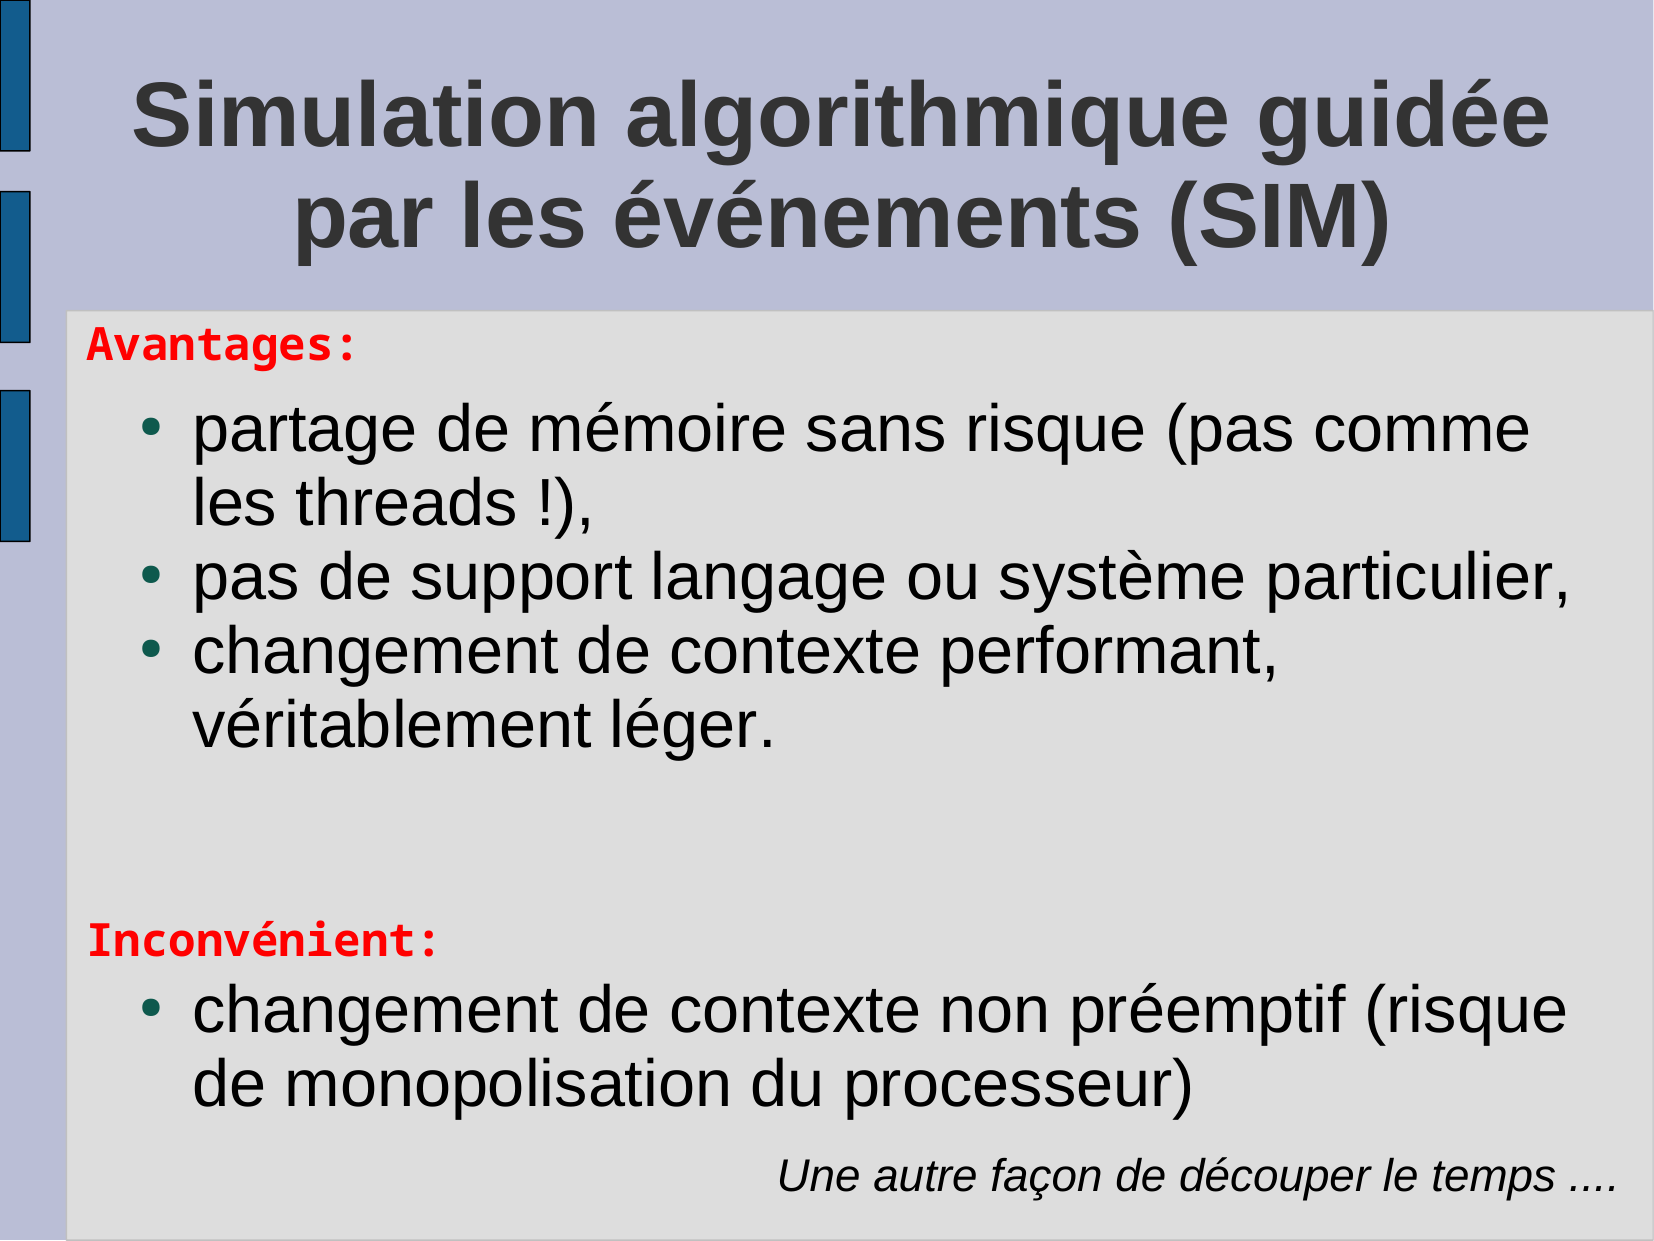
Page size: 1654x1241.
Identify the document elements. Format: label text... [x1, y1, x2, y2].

text_box Inconvénient: [86, 907, 444, 968]
list partage de mémoire sans risque (pas comme les threads !), pas de support langage ou système particulier, changement de contexte performant, véritablement léger. [121, 392, 1632, 887]
text_box Une autre façon de découper le temps .... [776, 1149, 1634, 1218]
text_box Avantages: [86, 311, 362, 372]
list changement de contexte non préemptif (risque de monopolisation du processeur) [121, 972, 1632, 1158]
title Simulation algorithmique guidée par les événements (SIM) [62, 7, 1623, 327]
